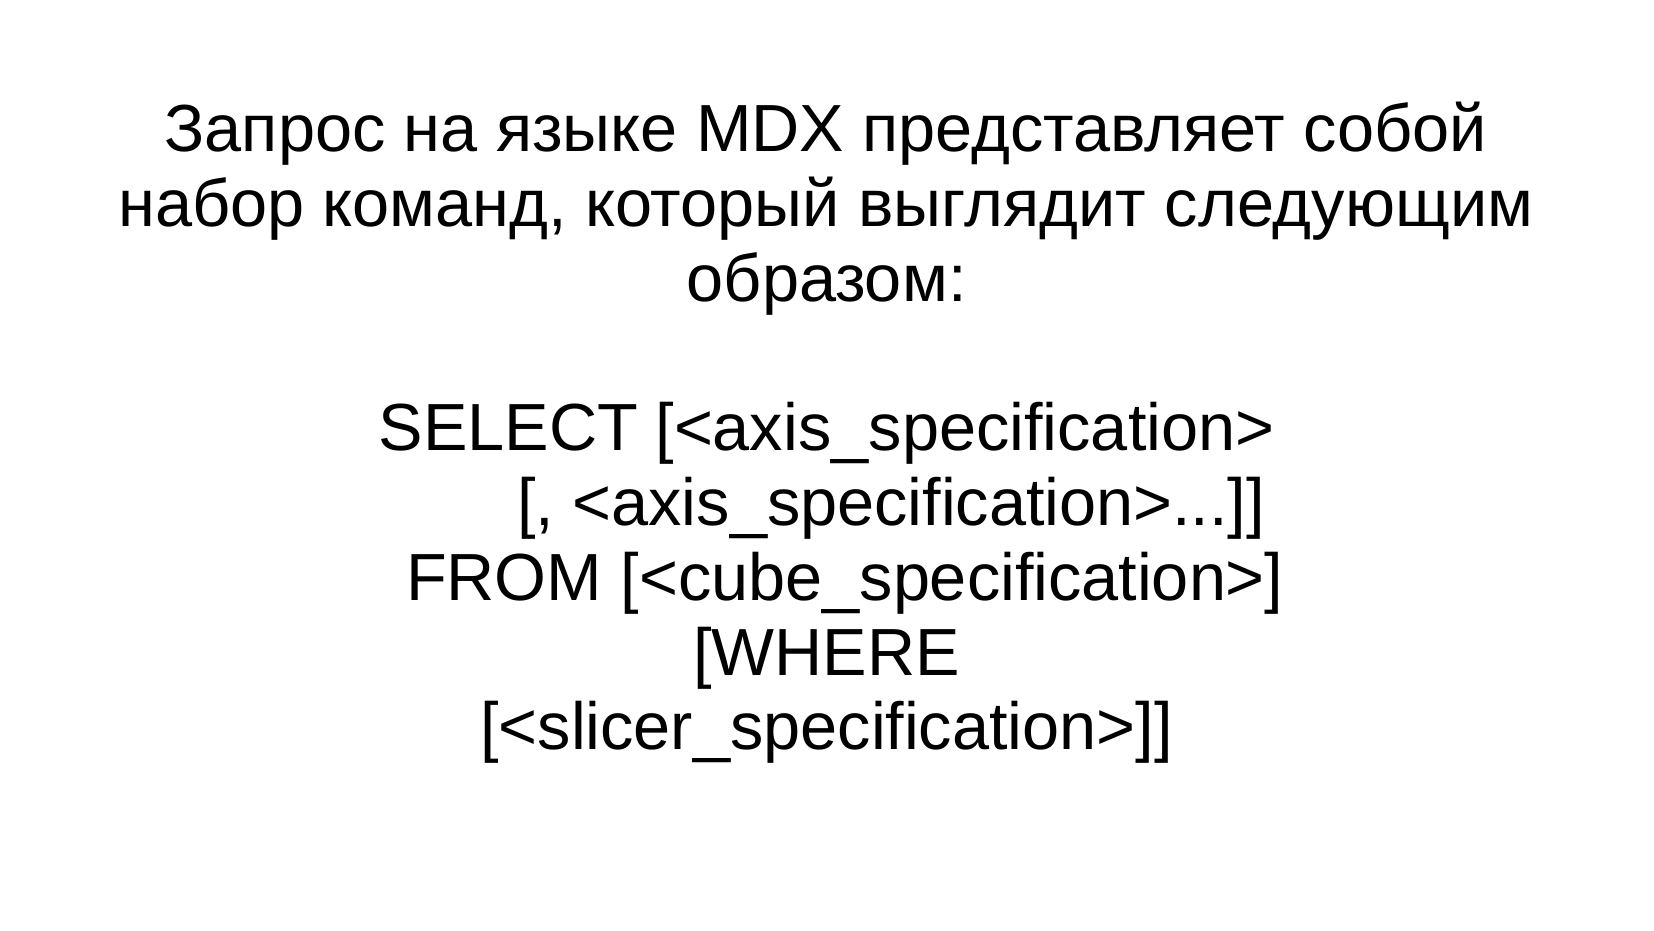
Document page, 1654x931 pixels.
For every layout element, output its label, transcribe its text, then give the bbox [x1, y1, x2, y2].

subtitle Запрос на языке MDX представляет собой набор команд, который выглядит следующим образом: SELECT [<axis_specification> [, <axis_specification>...]] FROM [<cube_specification>] [WHERE [<slicer_specification>]] [82, 60, 1571, 871]
